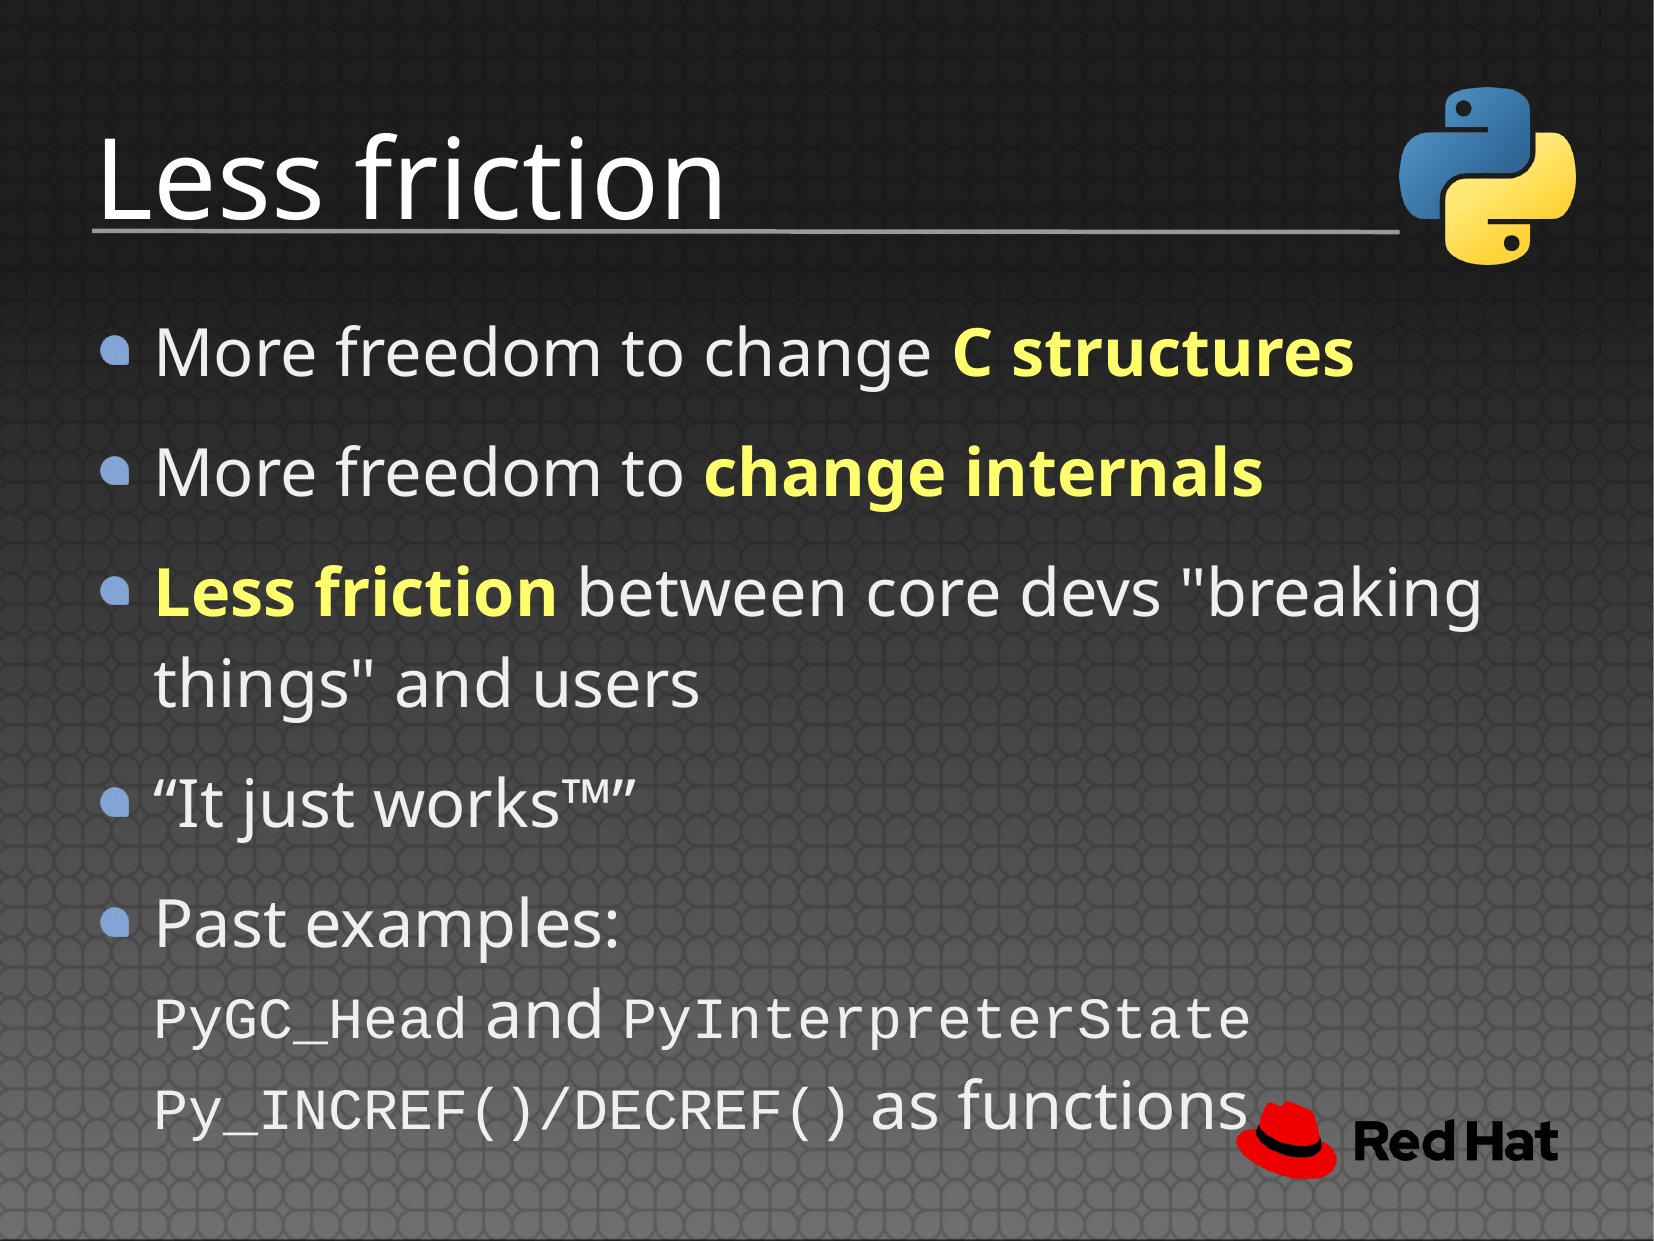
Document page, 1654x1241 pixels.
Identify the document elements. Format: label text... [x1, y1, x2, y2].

picture [0, 0, 1654, 1241]
title Less friction [94, 100, 1426, 251]
list More freedom to change C structures More freedom to change internals Less friction between core devs "breaking things" and users “It just works™” Past examples: PyGC_Head and PyInterpreterState Py_INCREF()/DECREF() as functions [82, 304, 1571, 1045]
